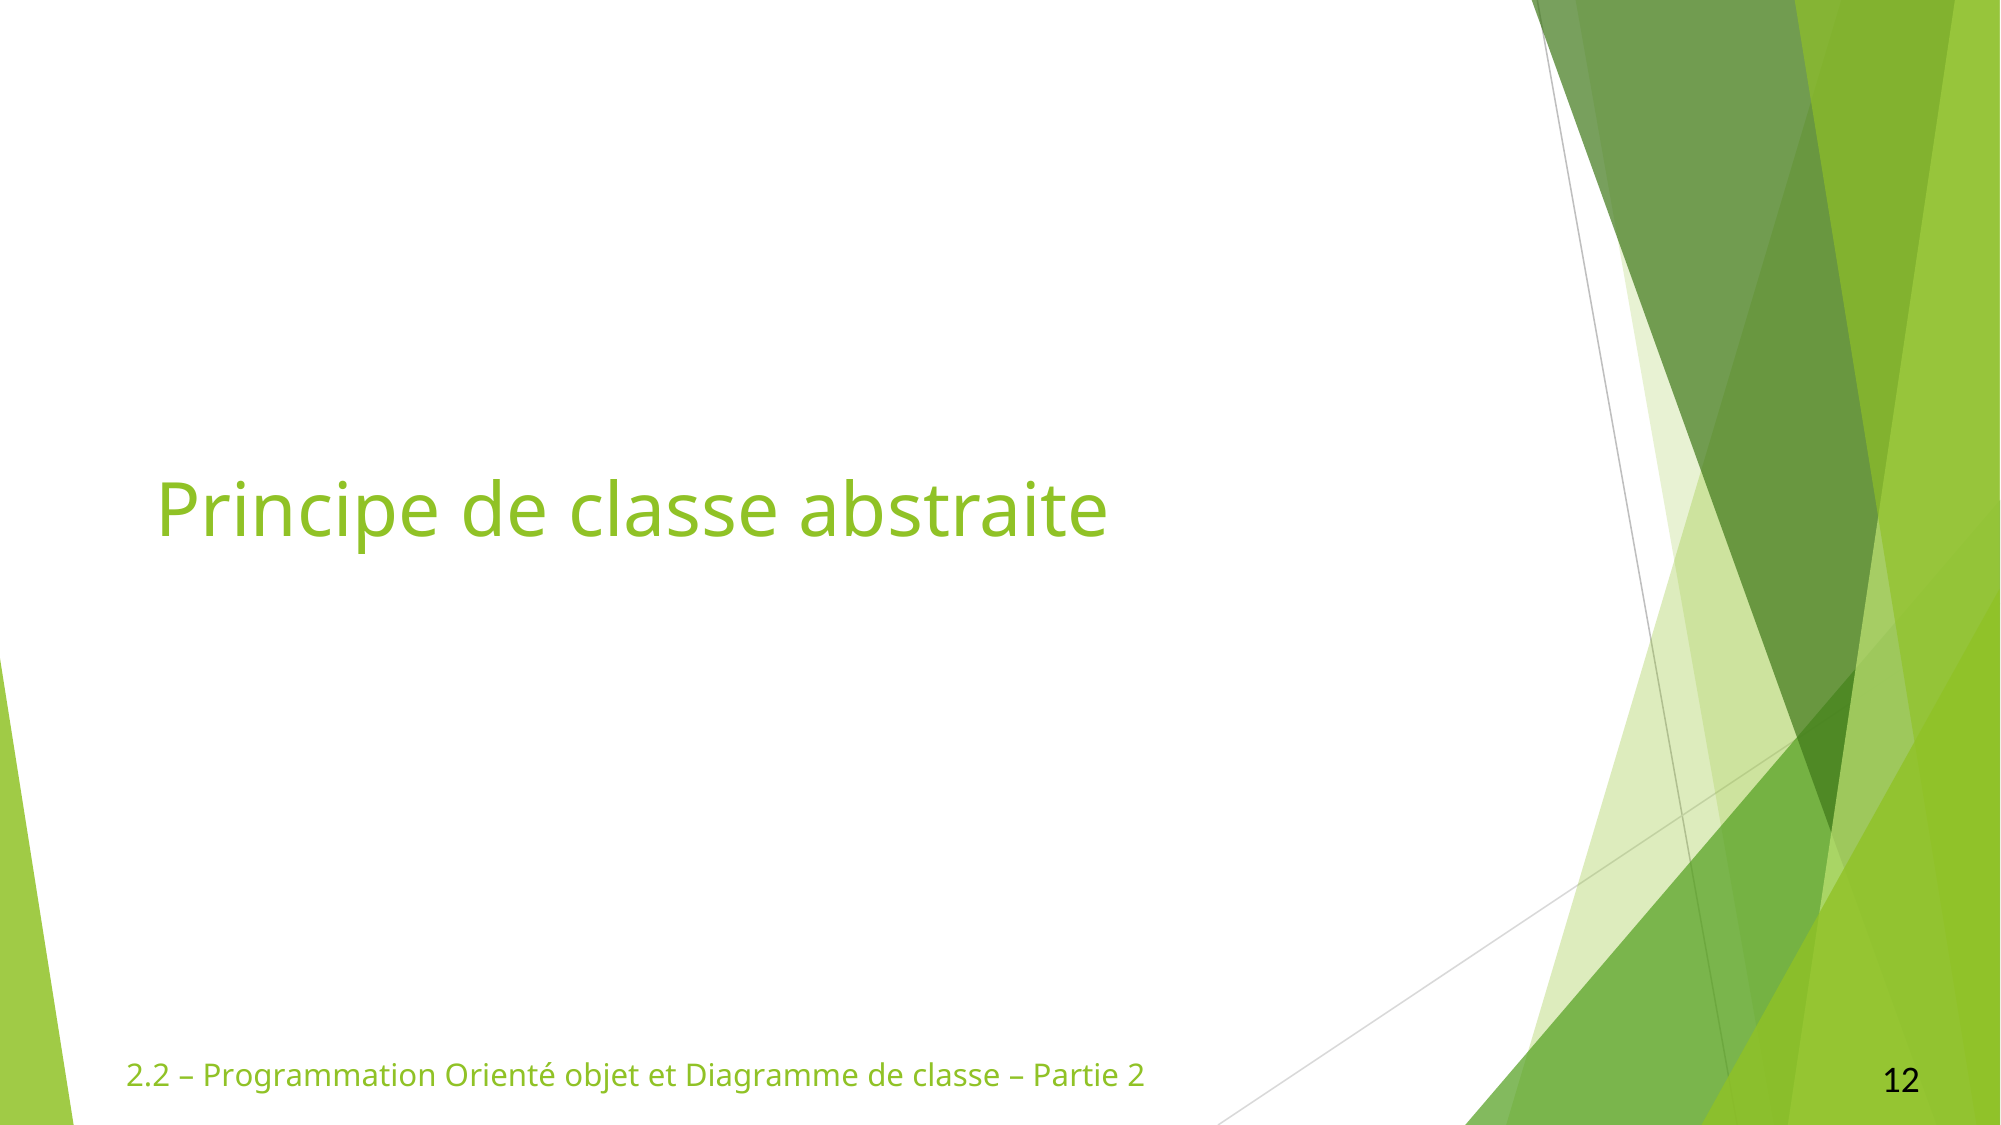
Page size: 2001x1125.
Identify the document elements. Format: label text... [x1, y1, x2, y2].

title Principe de classe abstraite [140, 454, 1551, 671]
text_box [1866, 1047, 1979, 1108]
text_box 2.2 – Programmation Orienté objet et Diagramme de classe – Partie 2 [111, 1047, 1210, 1109]
